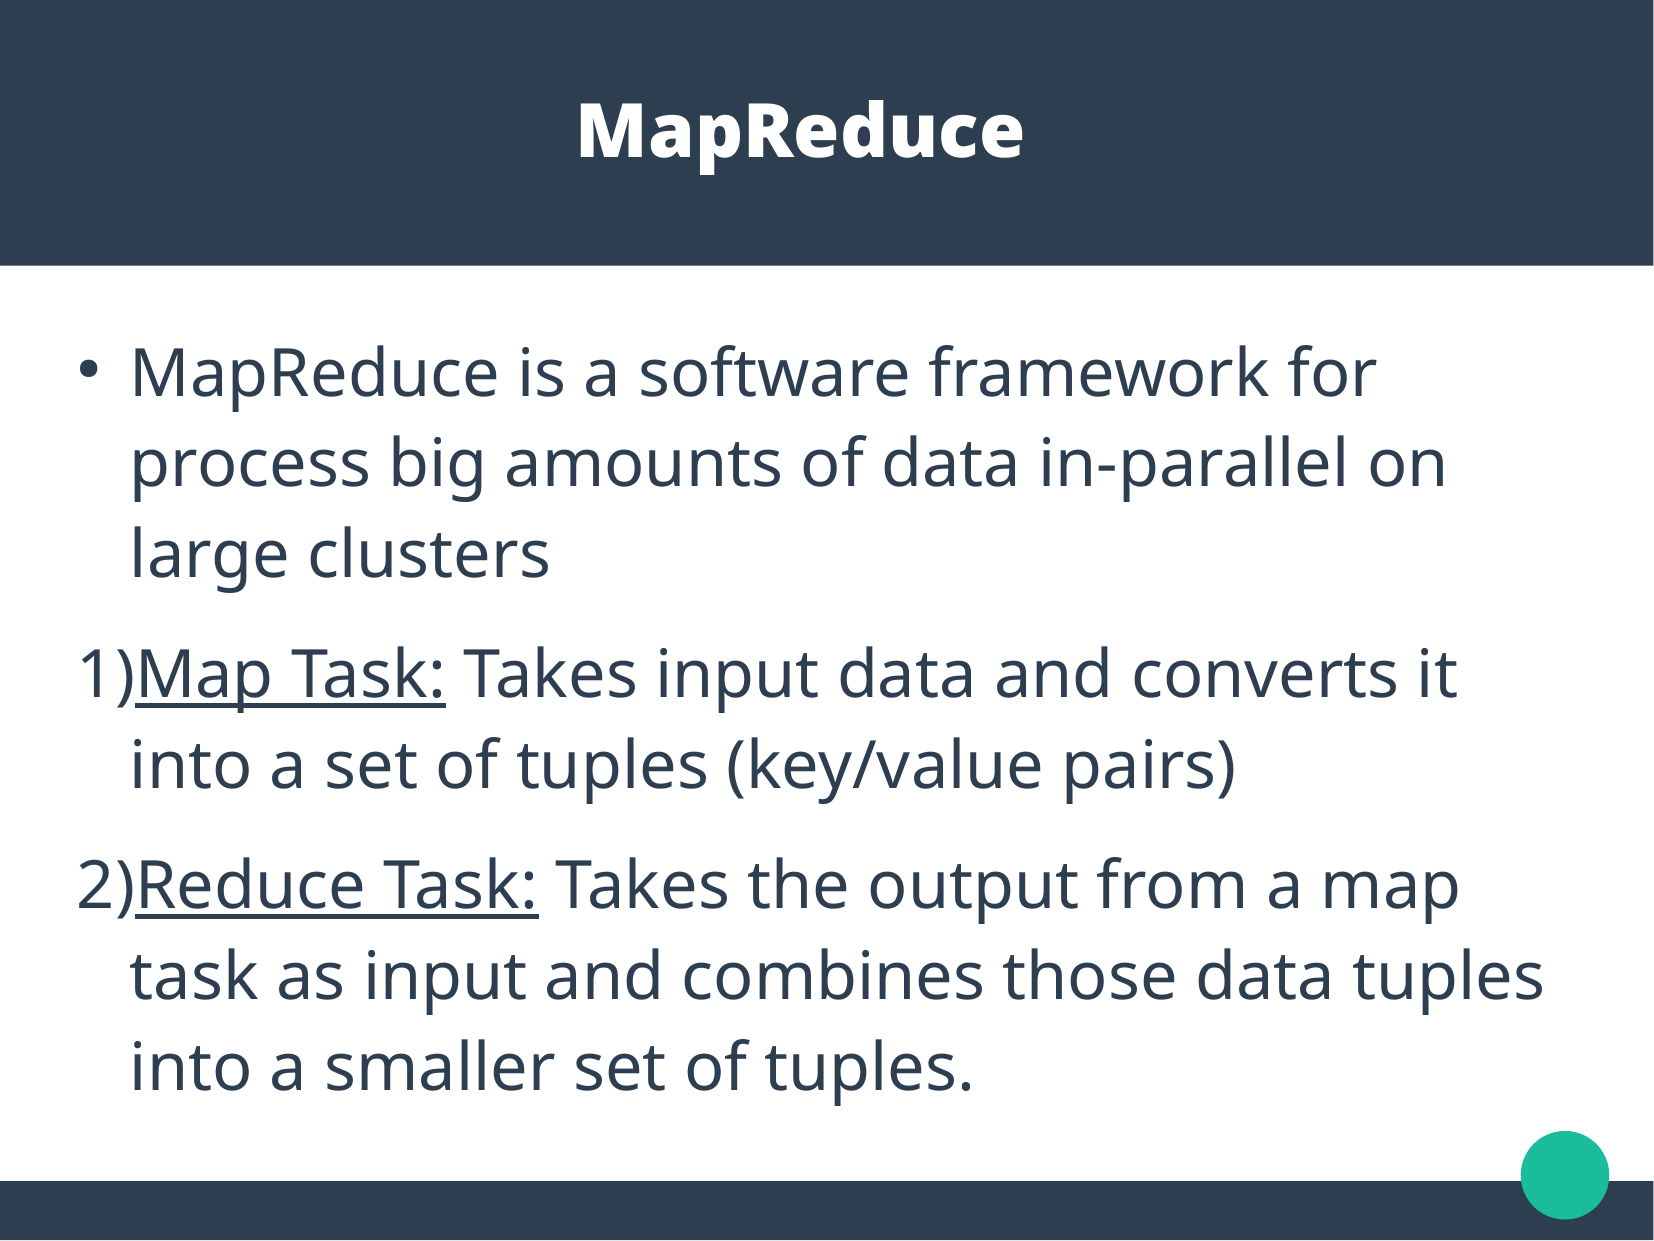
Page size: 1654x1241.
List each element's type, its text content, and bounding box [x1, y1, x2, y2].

title MapReduce [59, 49, 1595, 207]
list MapReduce is a software framework for process big amounts of data in-parallel on large clusters Map Task: Takes input data and converts it into a set of tuples (key/value pairs) Reduce Task: Takes the output from a map task as input and combines those data tuples into a smaller set of tuples. [59, 324, 1595, 1152]
